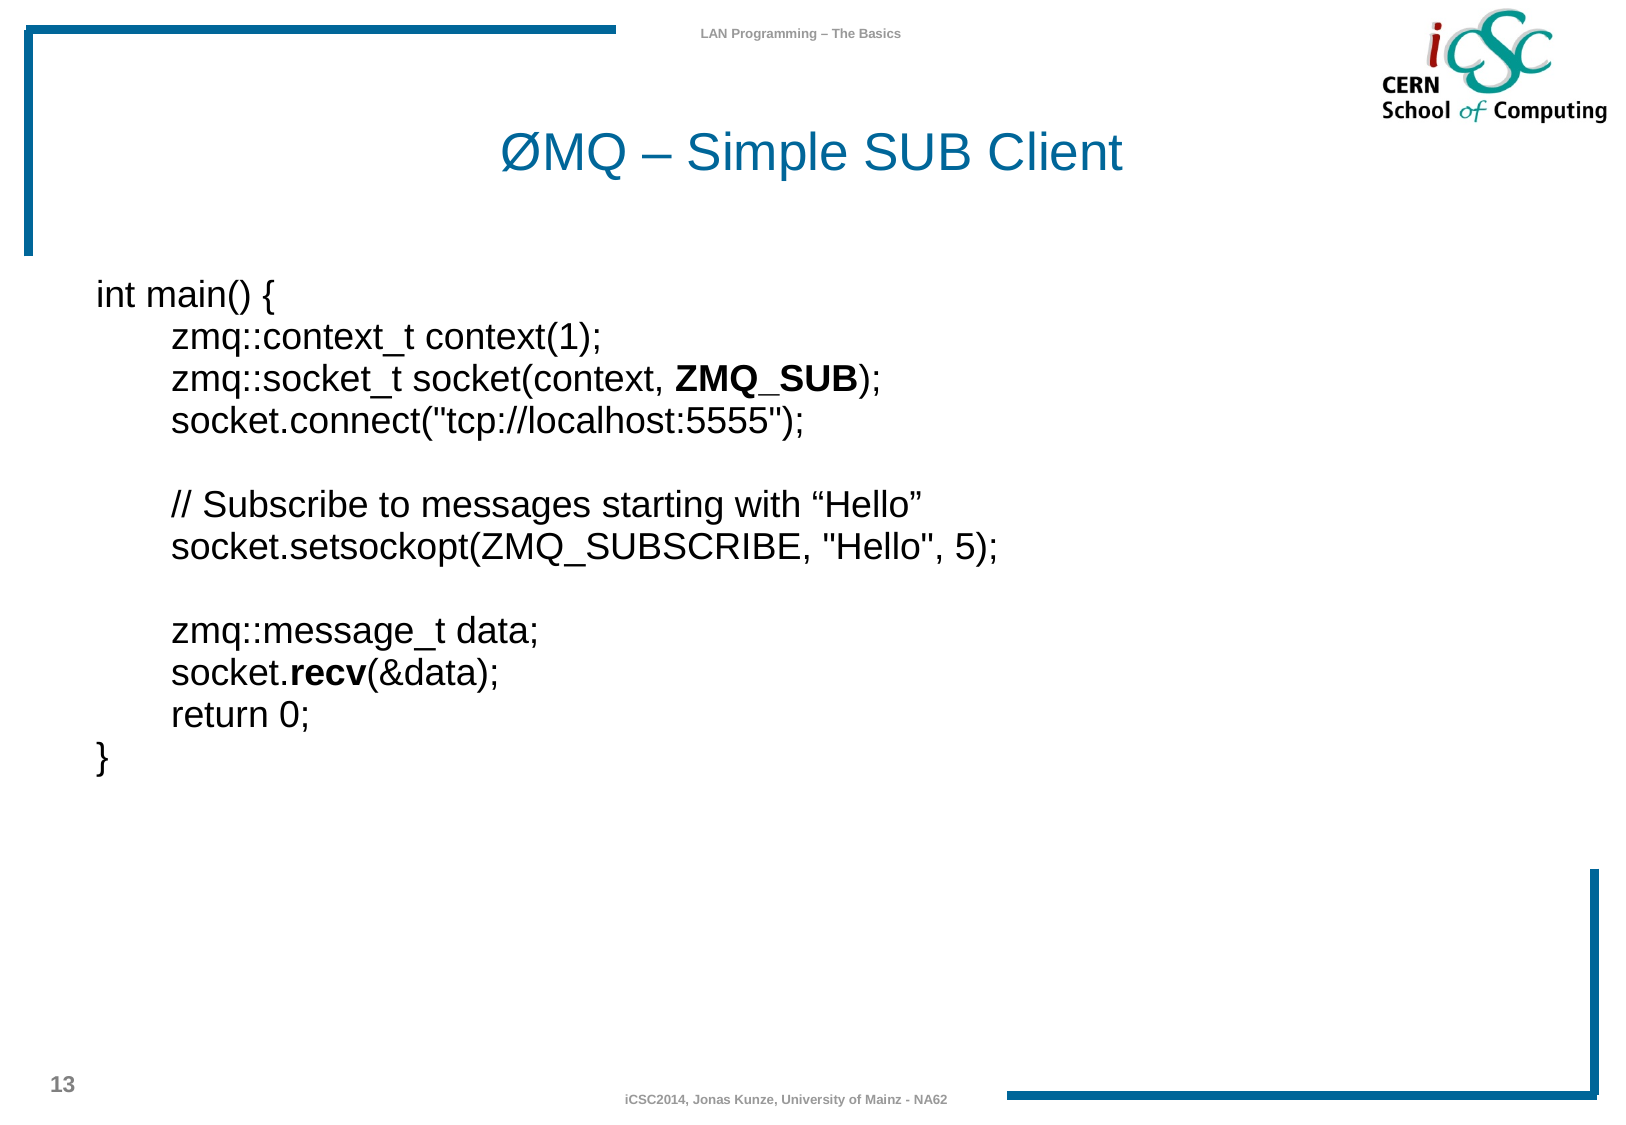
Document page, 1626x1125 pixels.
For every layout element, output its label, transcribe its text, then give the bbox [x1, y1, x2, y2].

picture [1381, 8, 1608, 125]
title ØMQ – Simple SUB Client [81, 44, 1544, 233]
text_box int main() { zmq::context_t context(1); zmq::socket_t socket(context, ZMQ_SUB); socket.connect("tcp://localhost:5555"); // Subscribe to messages starting with “Hello” socket.setsockopt(ZMQ_SUBSCRIBE, "Hello", 5); zmq::message_t data; socket.recv(&data); return 0; } [81, 266, 1512, 844]
